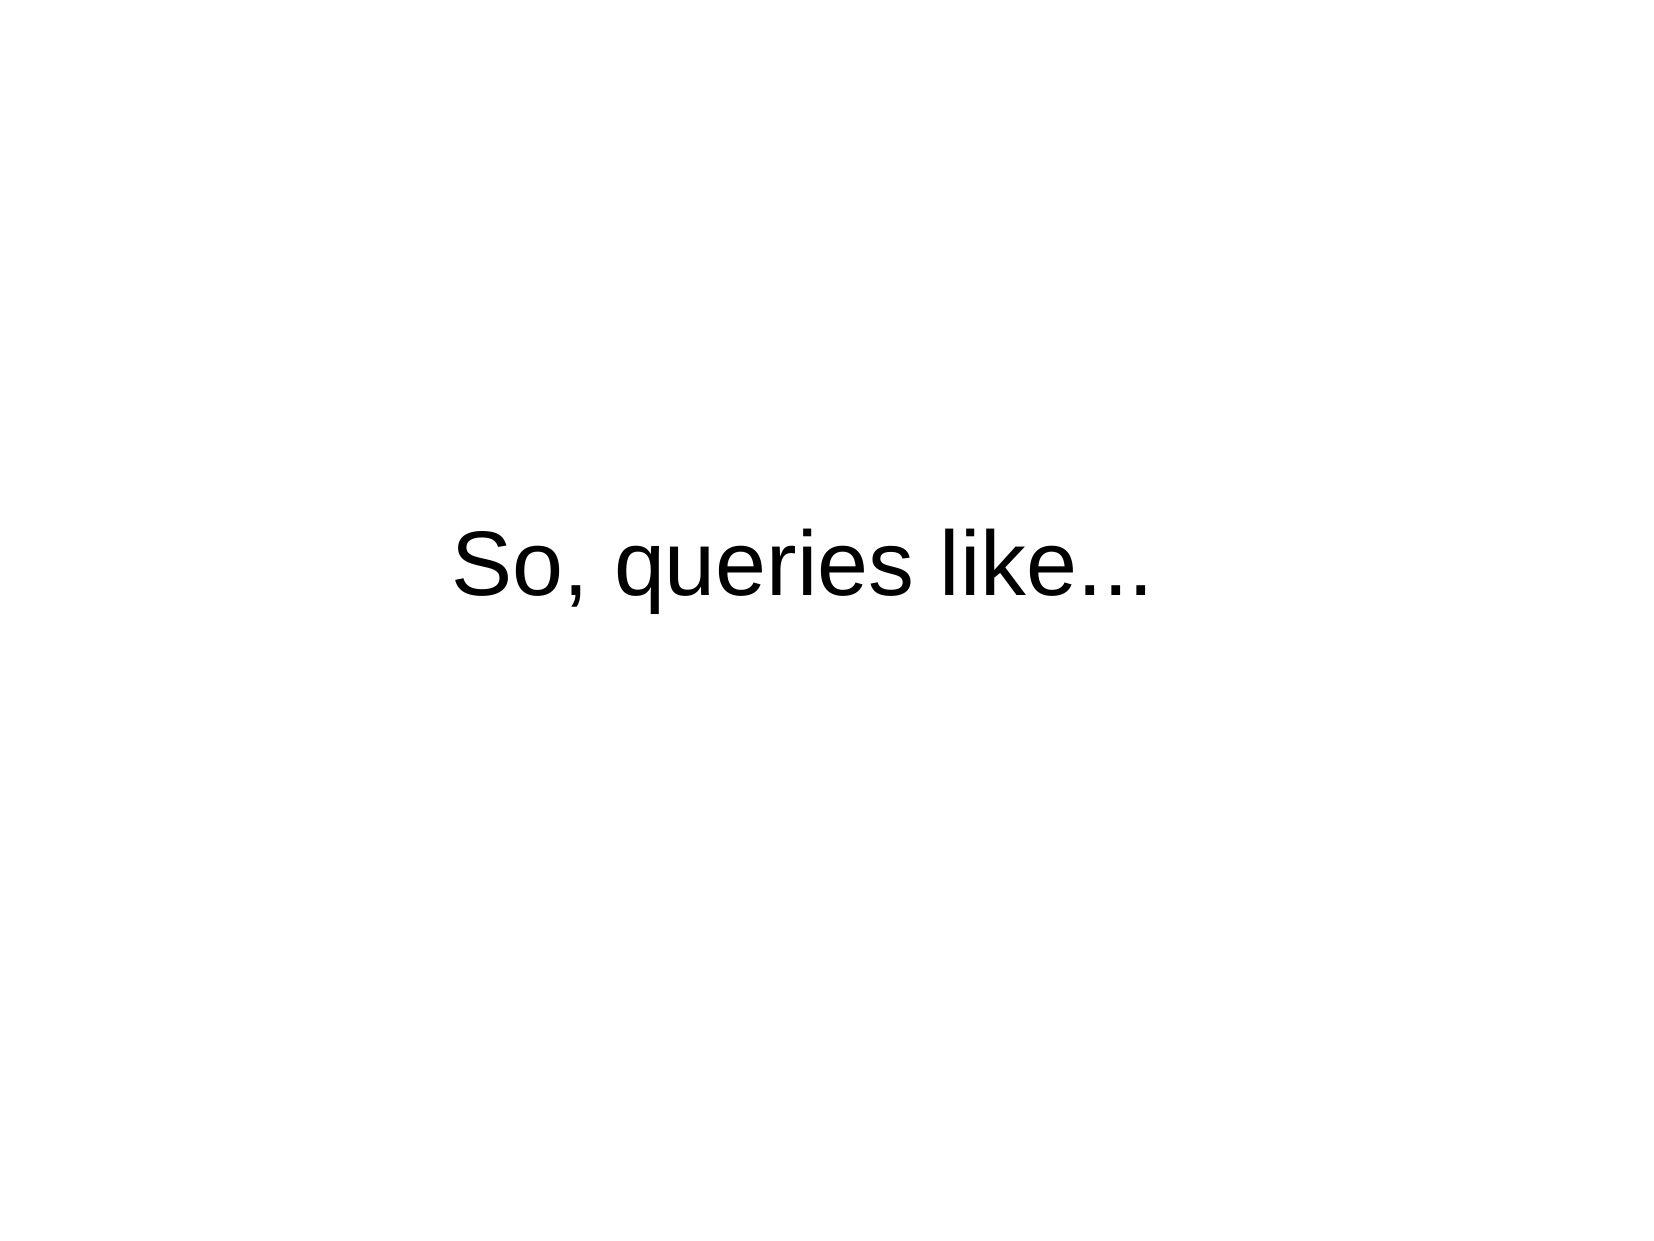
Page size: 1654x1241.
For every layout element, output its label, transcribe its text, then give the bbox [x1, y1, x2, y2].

title So, queries like... [59, 460, 1548, 668]
